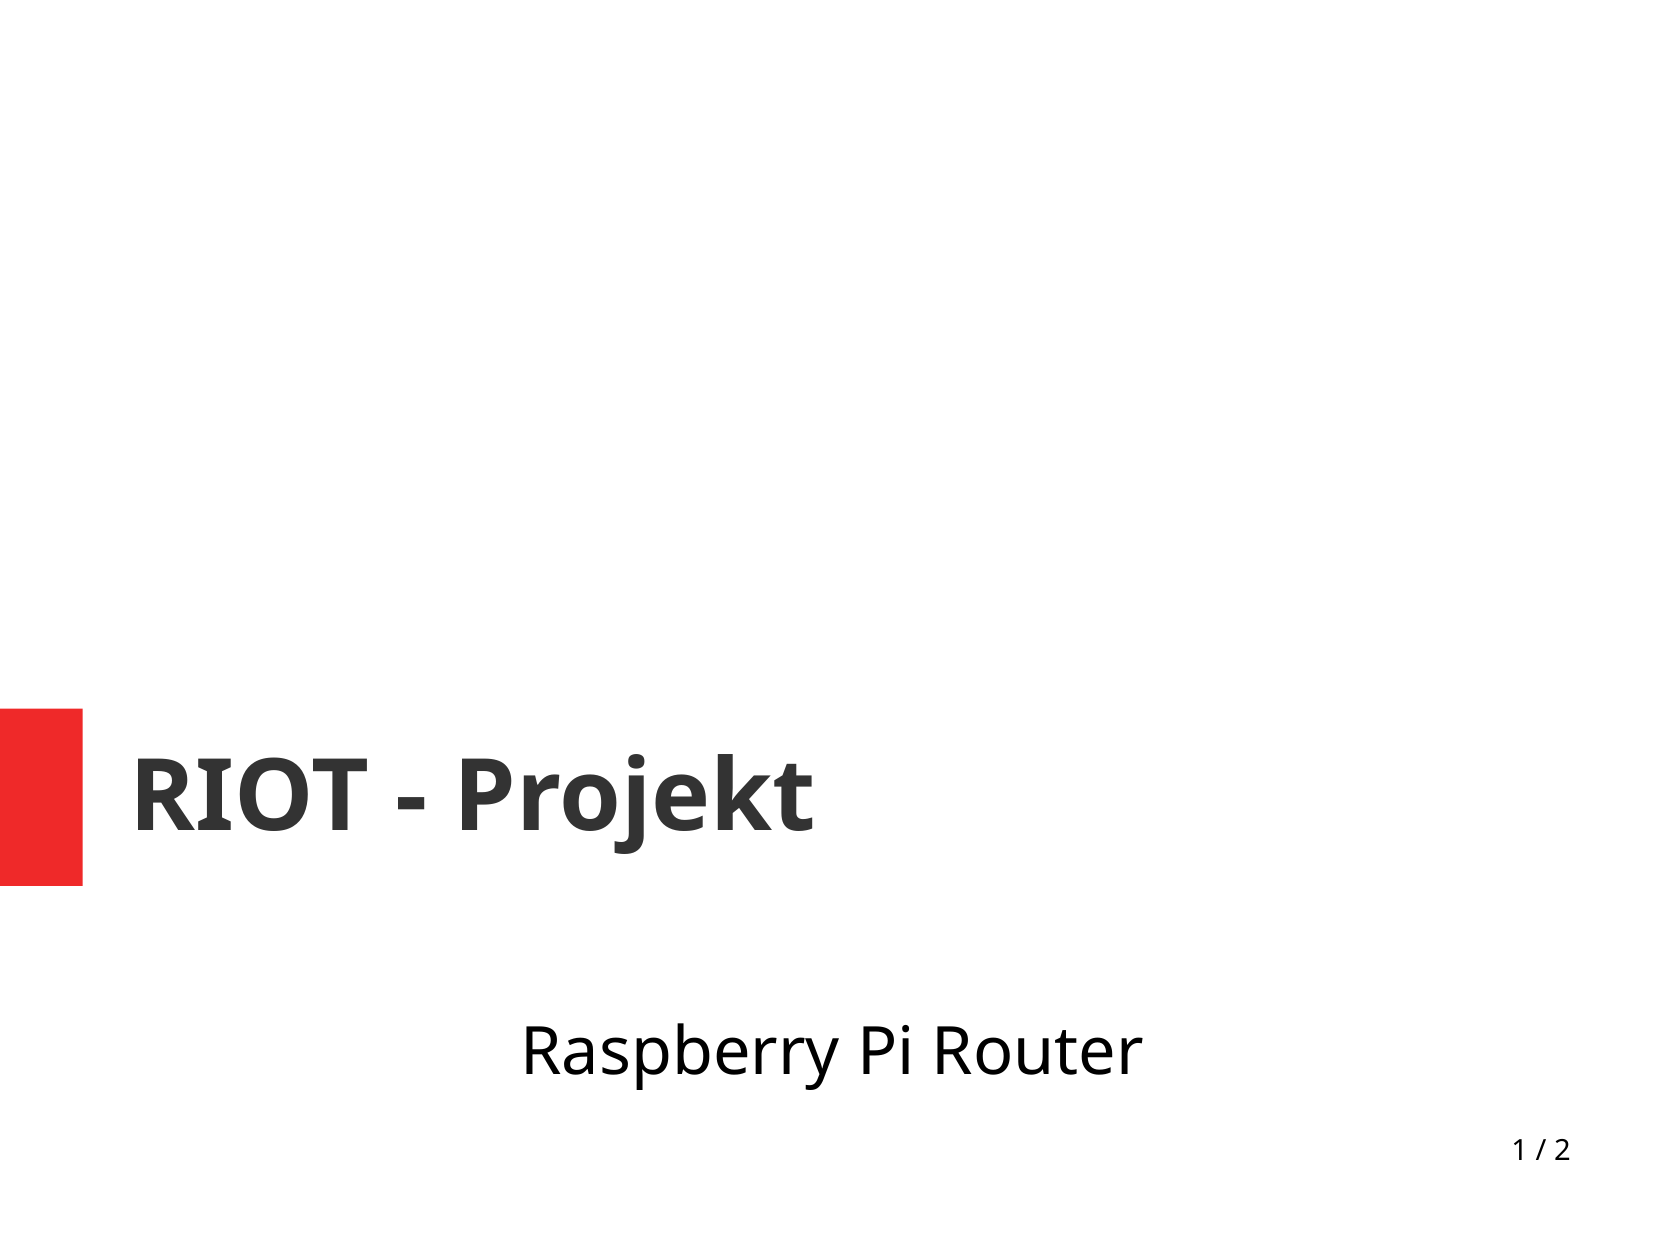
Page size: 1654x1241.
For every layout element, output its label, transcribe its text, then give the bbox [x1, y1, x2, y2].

subtitle Raspberry Pi Router [129, 968, 1536, 1130]
title RIOT - Projekt [129, 655, 1536, 928]
